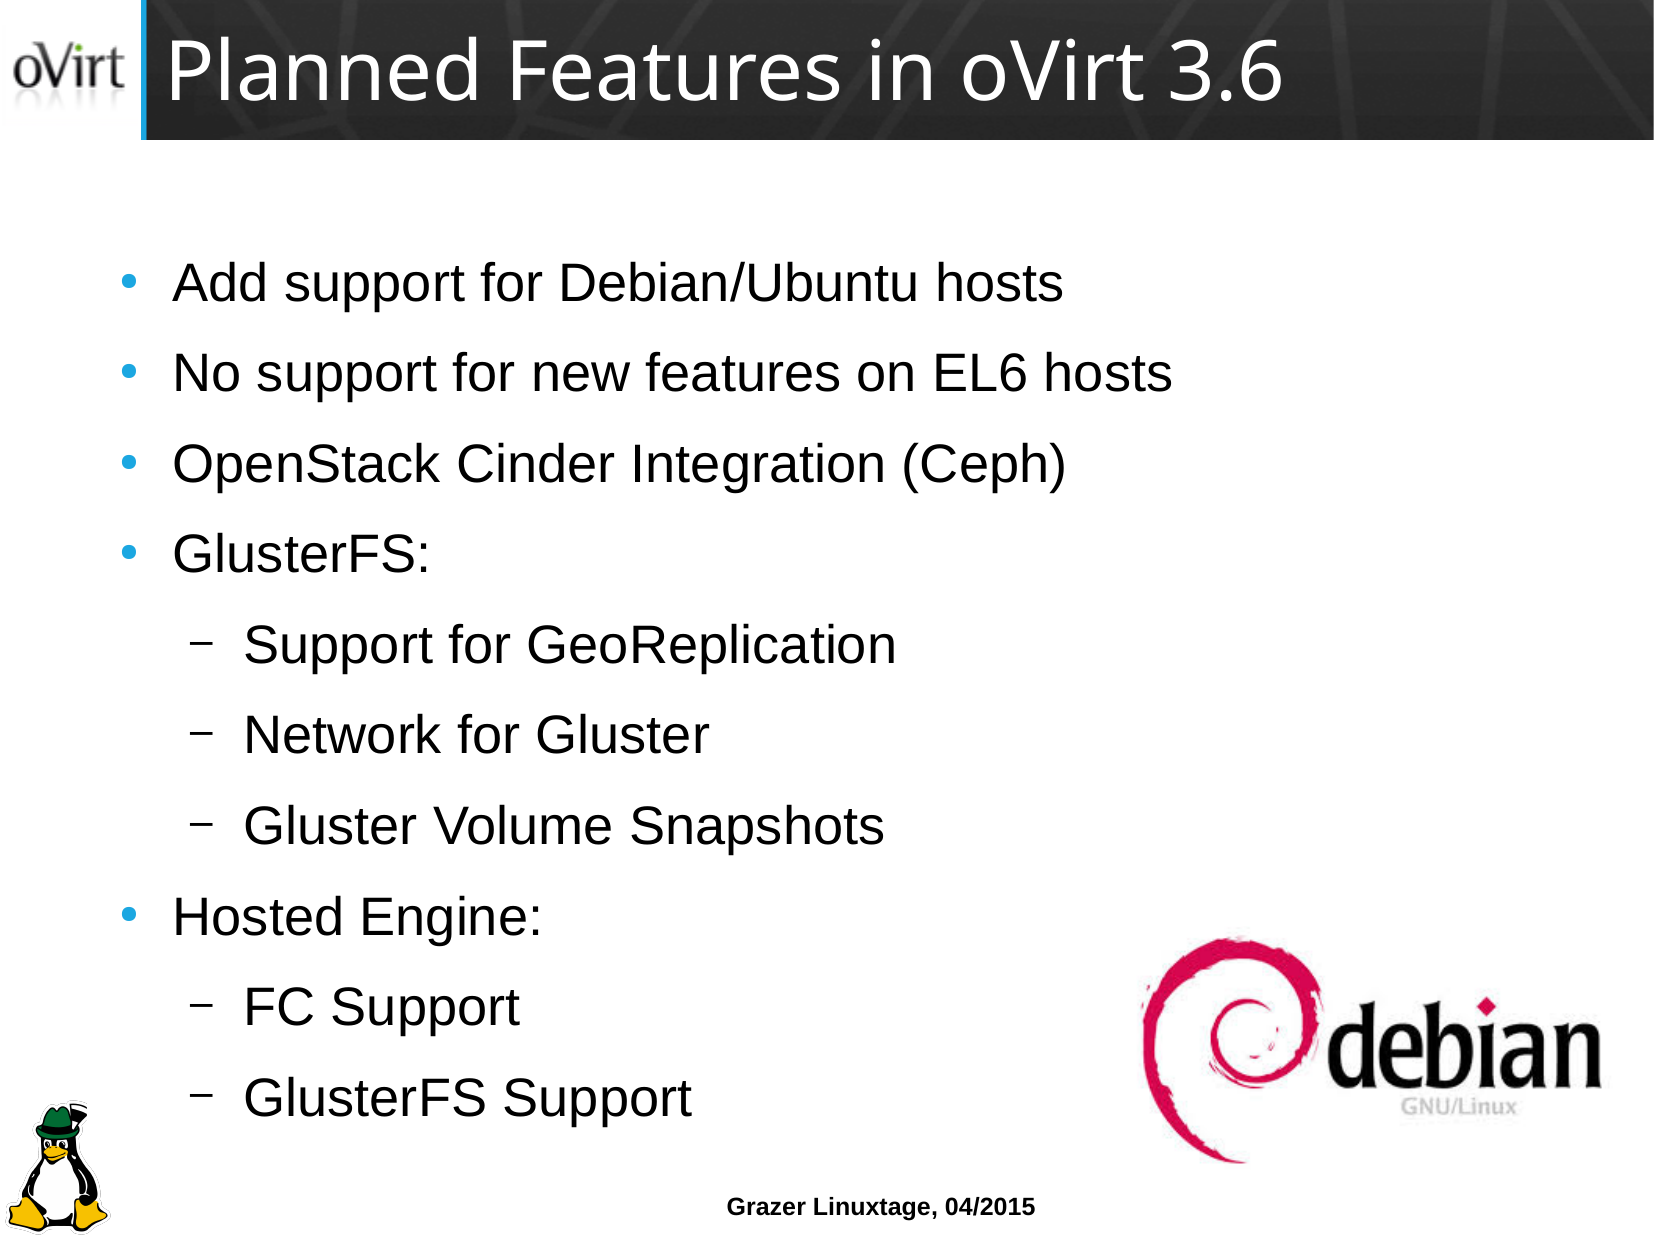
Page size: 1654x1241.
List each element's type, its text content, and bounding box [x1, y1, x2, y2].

picture [1125, 926, 1630, 1171]
text_box Add support for Debian/Ubuntu hosts No support for new features on EL6 hosts OpenStack Cinder Integration (Ceph) GlusterFS: Support for GeoReplication Network for Gluster Gluster Volume Snapshots Hosted Engine: FC Support GlusterFS Support [86, 244, 1576, 1135]
title Planned Features in oVirt 3.6 [164, 18, 1653, 119]
picture [0, 0, 1654, 140]
picture [5, 1100, 111, 1235]
